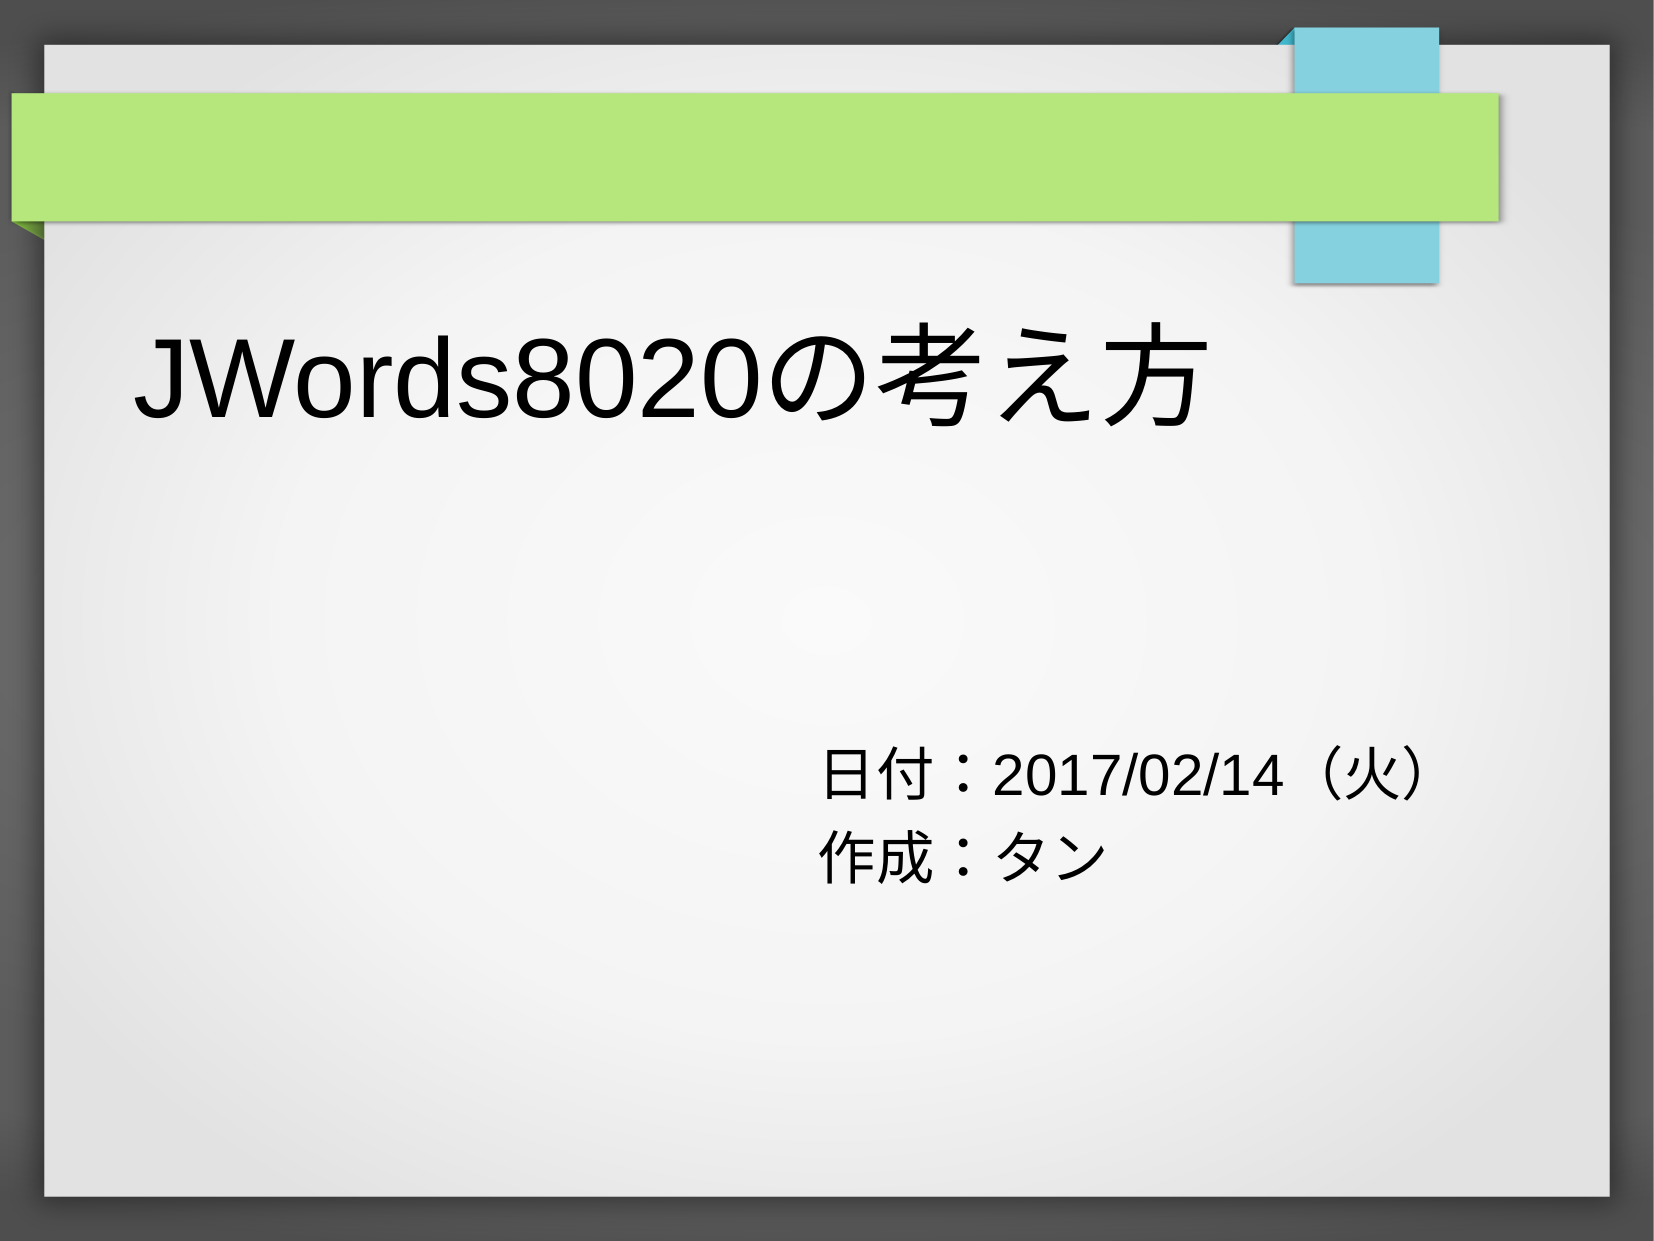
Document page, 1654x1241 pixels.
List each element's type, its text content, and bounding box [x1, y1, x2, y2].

picture [0, 0, 1654, 1241]
subtitle JWords8020の考え方 [82, 94, 1264, 643]
text_box 日付：2017/02/14（火） 作成：タン [803, 720, 1388, 859]
